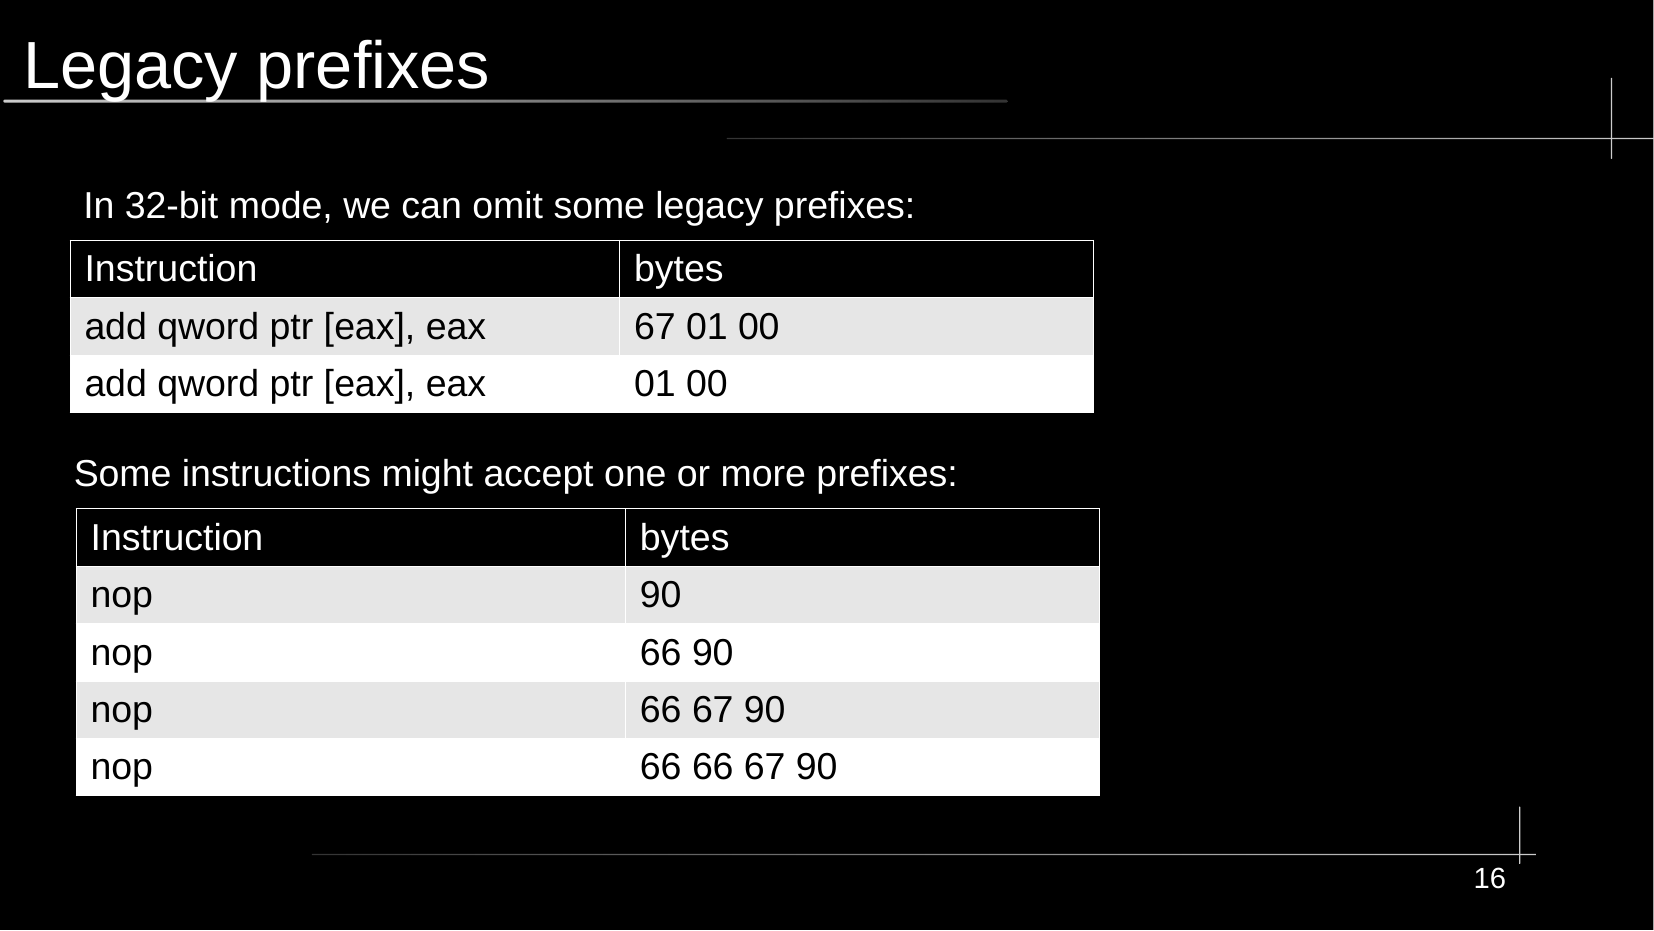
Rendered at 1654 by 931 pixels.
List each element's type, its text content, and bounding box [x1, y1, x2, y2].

table_cell 90 [626, 567, 1099, 623]
title Legacy prefixes [23, 11, 1589, 119]
text_box Some instructions might accept one or more prefixes: [59, 445, 1113, 502]
table_cell add qword ptr [eax], eax [71, 356, 619, 412]
table_cell 01 00 [620, 356, 1093, 412]
table_header Instruction [77, 509, 625, 566]
table_header bytes [620, 241, 1093, 297]
table_cell nop [77, 624, 625, 681]
table_header Instruction [71, 241, 619, 297]
text_box In 32-bit mode, we can omit some legacy prefixes: [68, 177, 1123, 234]
table_cell 66 67 90 [626, 682, 1099, 738]
table_cell nop [77, 682, 625, 738]
table_cell 66 90 [626, 624, 1099, 681]
table_cell nop [77, 739, 625, 795]
table_cell add qword ptr [eax], eax [71, 298, 619, 355]
table_cell 66 66 67 90 [626, 739, 1099, 795]
table_cell 67 01 00 [620, 298, 1093, 355]
table_header bytes [626, 509, 1099, 566]
table_cell nop [77, 567, 625, 623]
